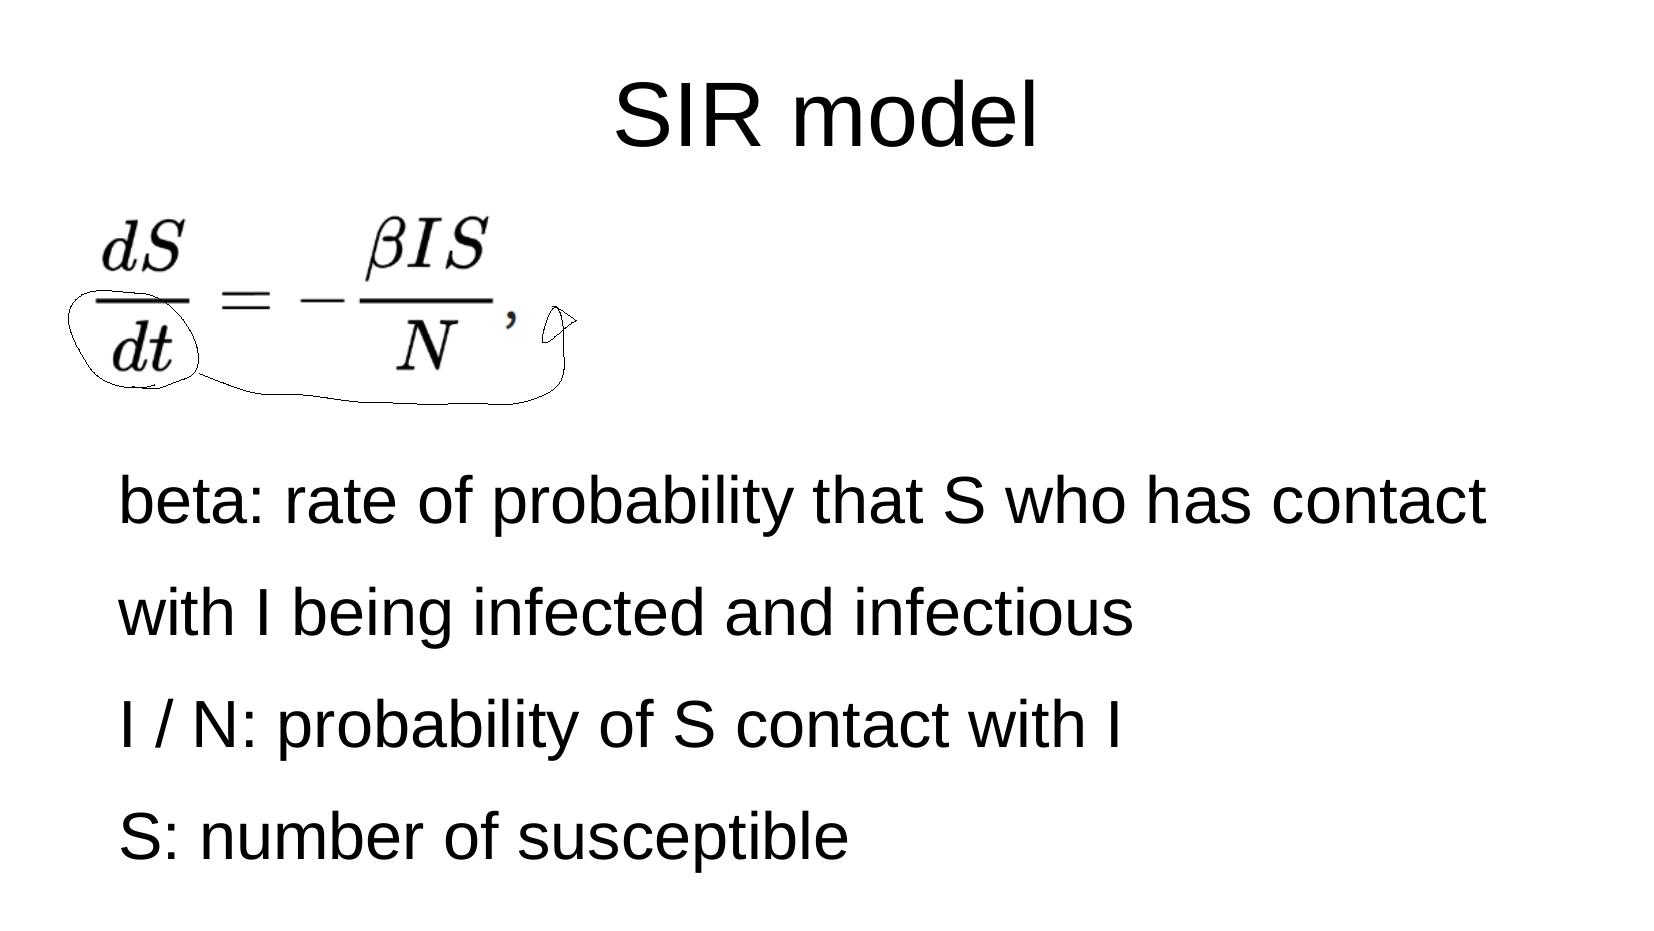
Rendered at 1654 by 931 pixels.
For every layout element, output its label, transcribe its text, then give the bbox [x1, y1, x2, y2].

title SIR model [82, 37, 1571, 193]
picture [82, 195, 638, 390]
subtitle beta: rate of probability that S who has contact with I being infected and infectious I / N: probability of S contact with I S: number of susceptible [118, 425, 1607, 931]
